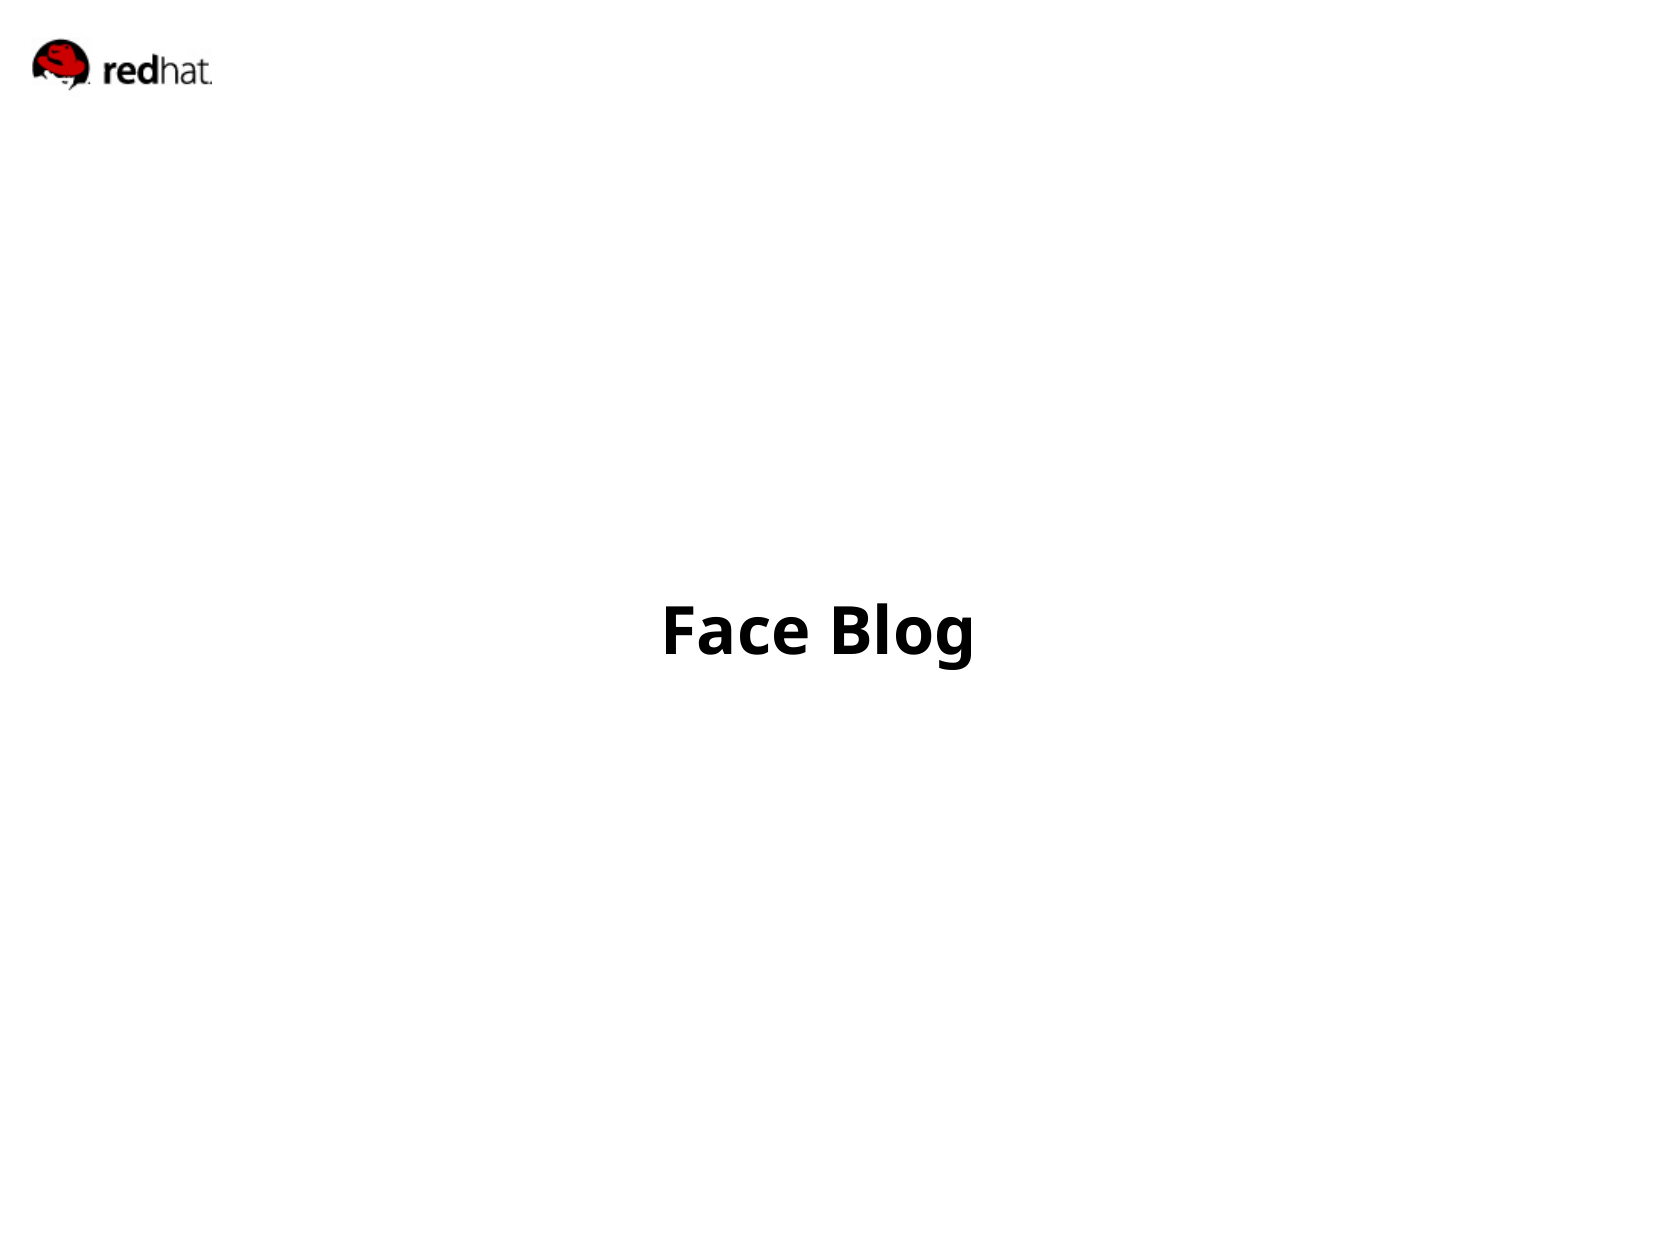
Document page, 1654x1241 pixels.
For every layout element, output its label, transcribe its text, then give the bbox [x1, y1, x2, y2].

picture [31, 37, 212, 98]
title Face Blog [112, 525, 1525, 733]
